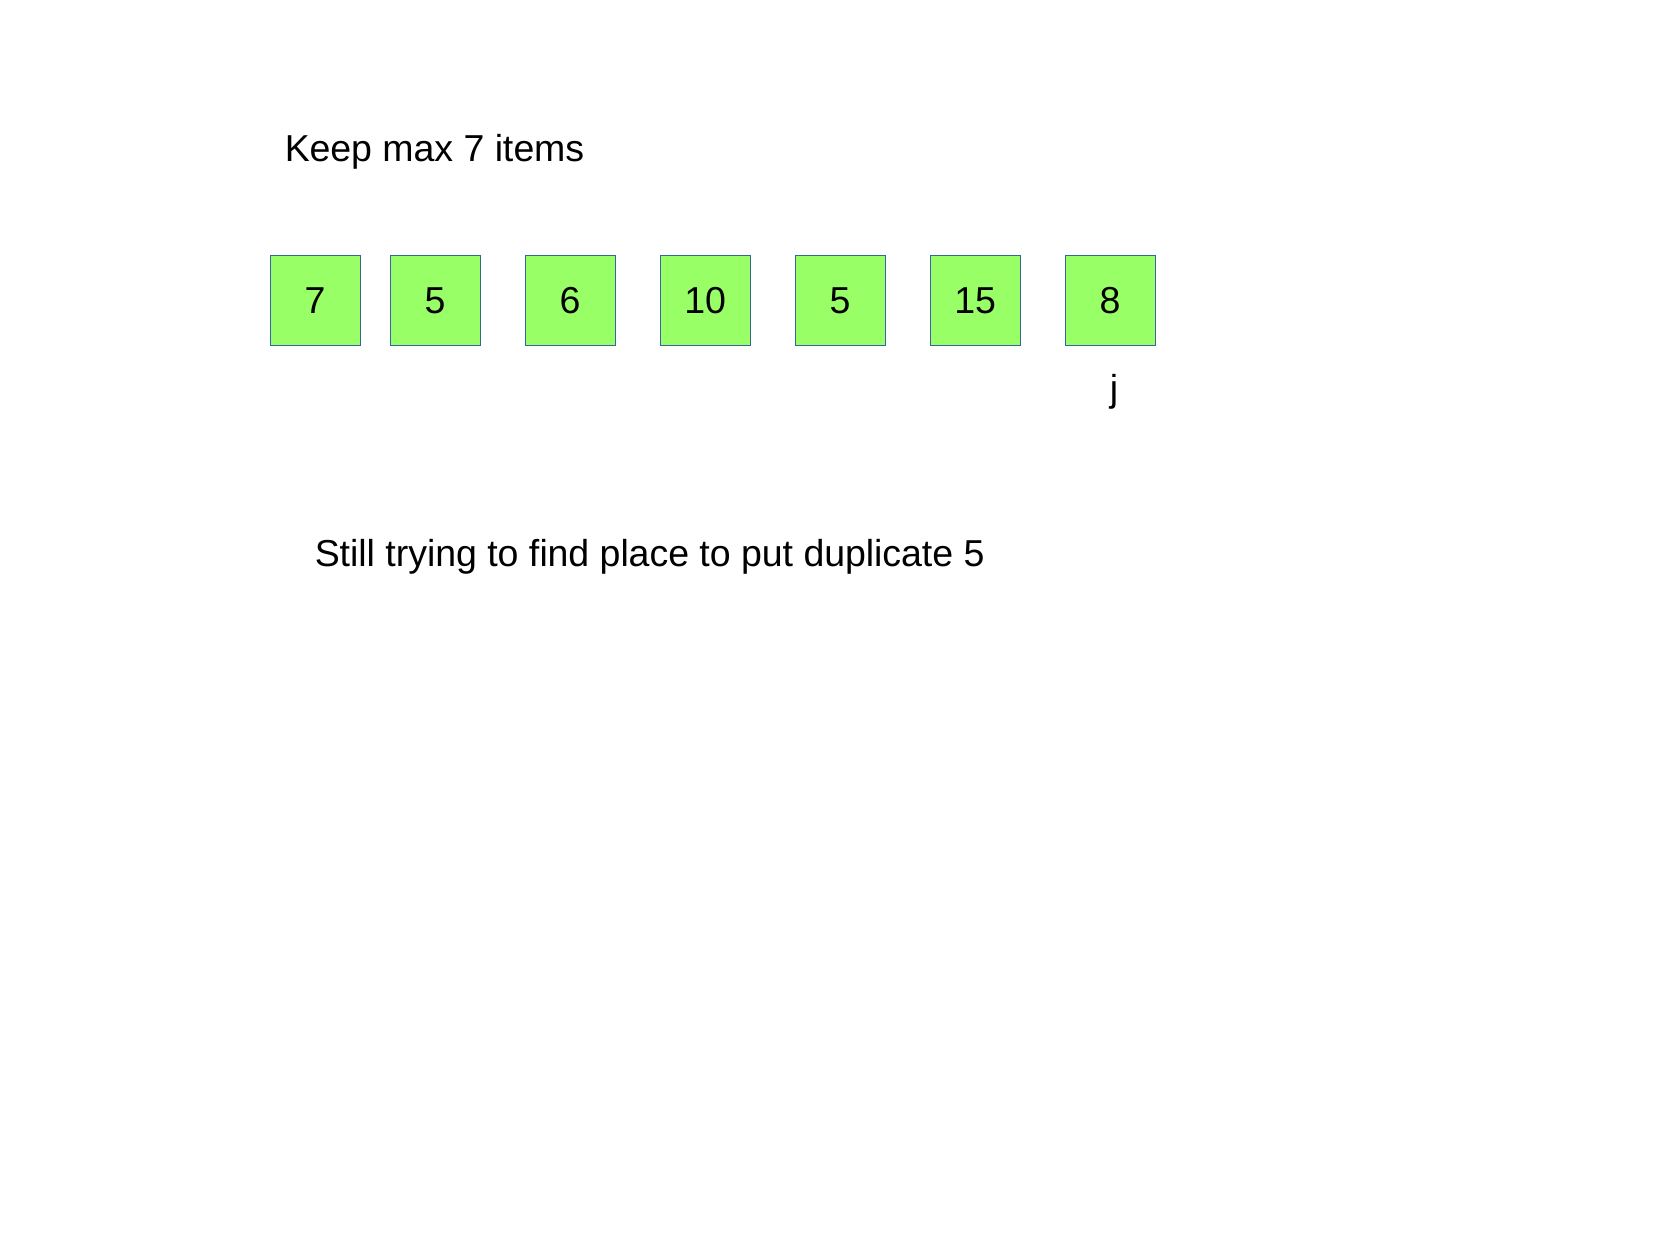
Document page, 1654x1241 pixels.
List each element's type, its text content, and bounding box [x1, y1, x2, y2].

text_box 7 [270, 255, 361, 346]
text_box 5 [390, 255, 481, 346]
text_box 6 [525, 255, 616, 346]
text_box 10 [660, 255, 751, 346]
text_box Still trying to find place to put duplicate 5 [300, 525, 1000, 582]
text_box j [1095, 360, 1133, 417]
text_box 15 [930, 255, 1021, 346]
text_box 8 [1065, 255, 1156, 346]
text_box 5 [795, 255, 886, 346]
text_box Keep max 7 items [270, 120, 600, 177]
